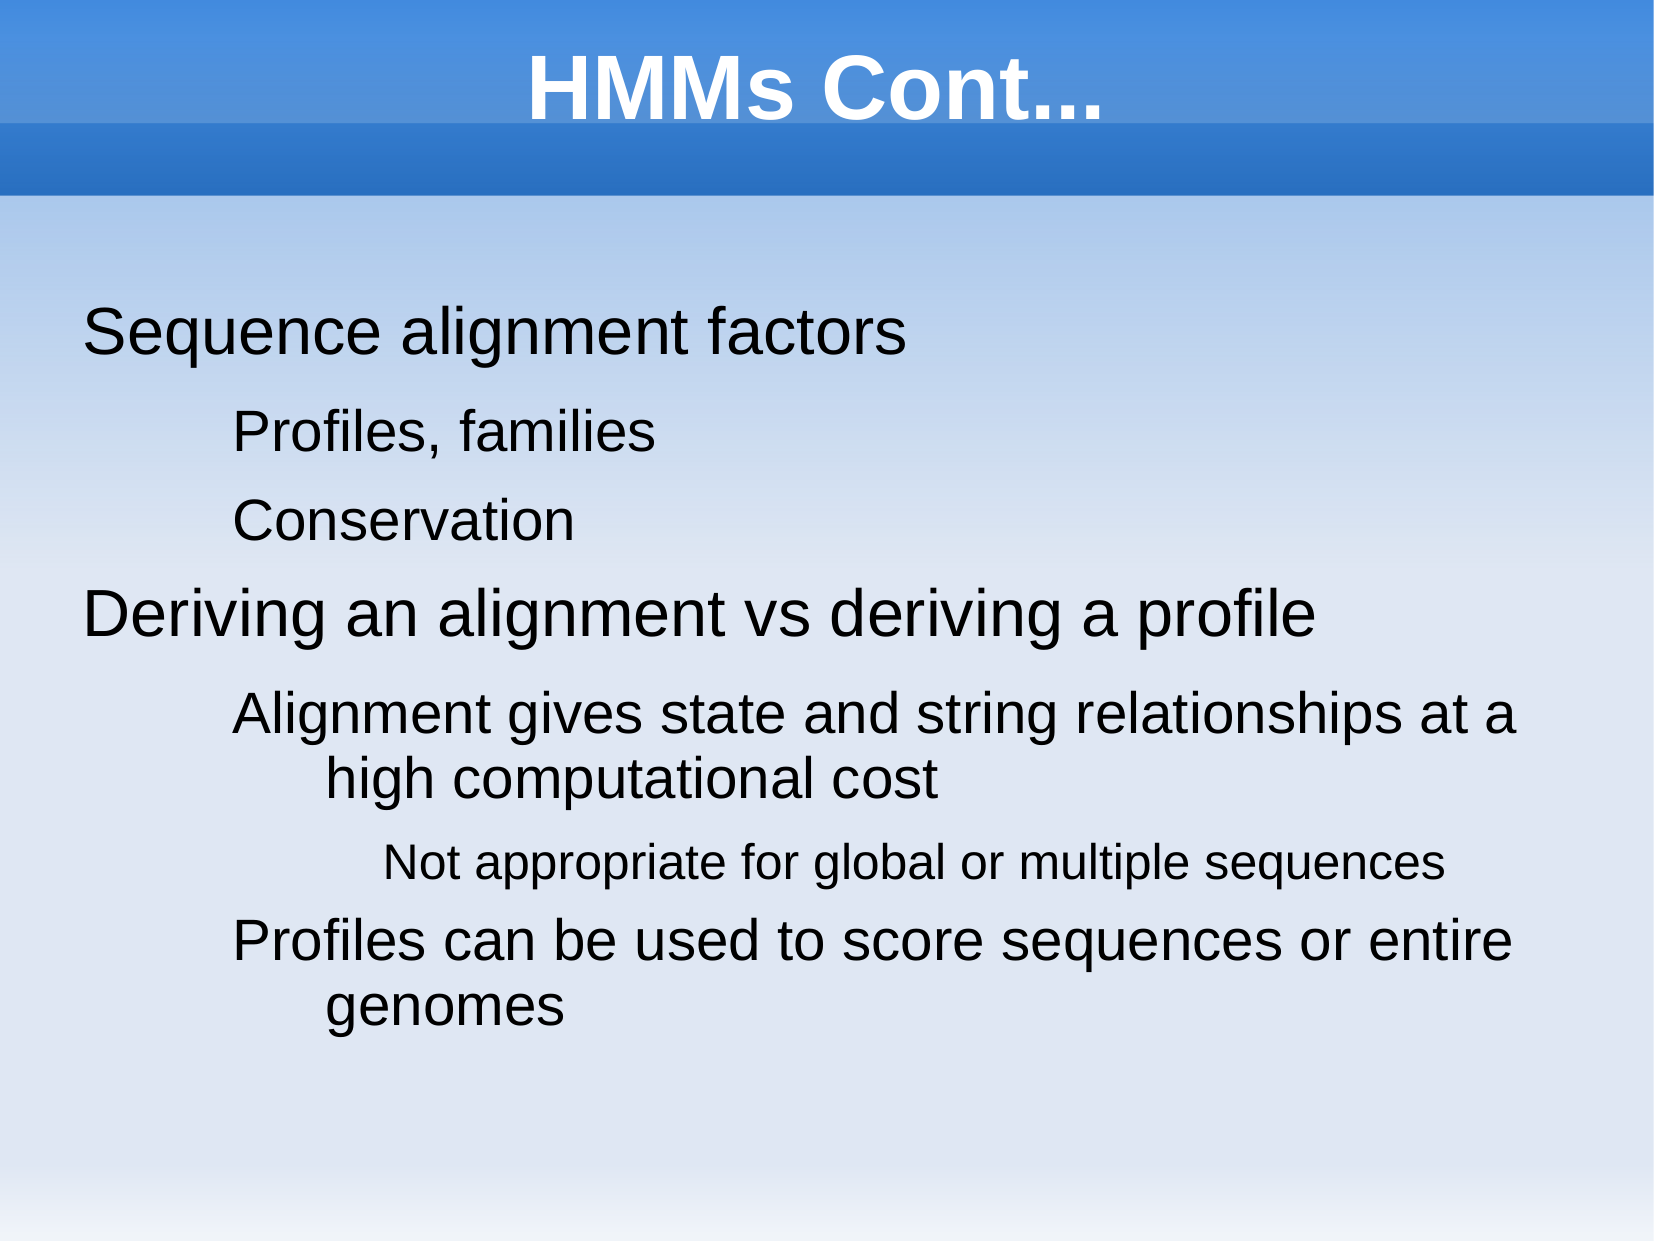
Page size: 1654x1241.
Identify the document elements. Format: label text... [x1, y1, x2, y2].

title HMMs Cont... [82, 0, 1571, 184]
picture [0, 0, 1654, 1241]
list Sequence alignment factors Profiles, families Conservation Deriving an alignment vs deriving a profile Alignment gives state and string relationships at a high computational cost Not appropriate for global or multiple sequences Profiles can be used to score sequences or entire genomes [82, 290, 1571, 1127]
